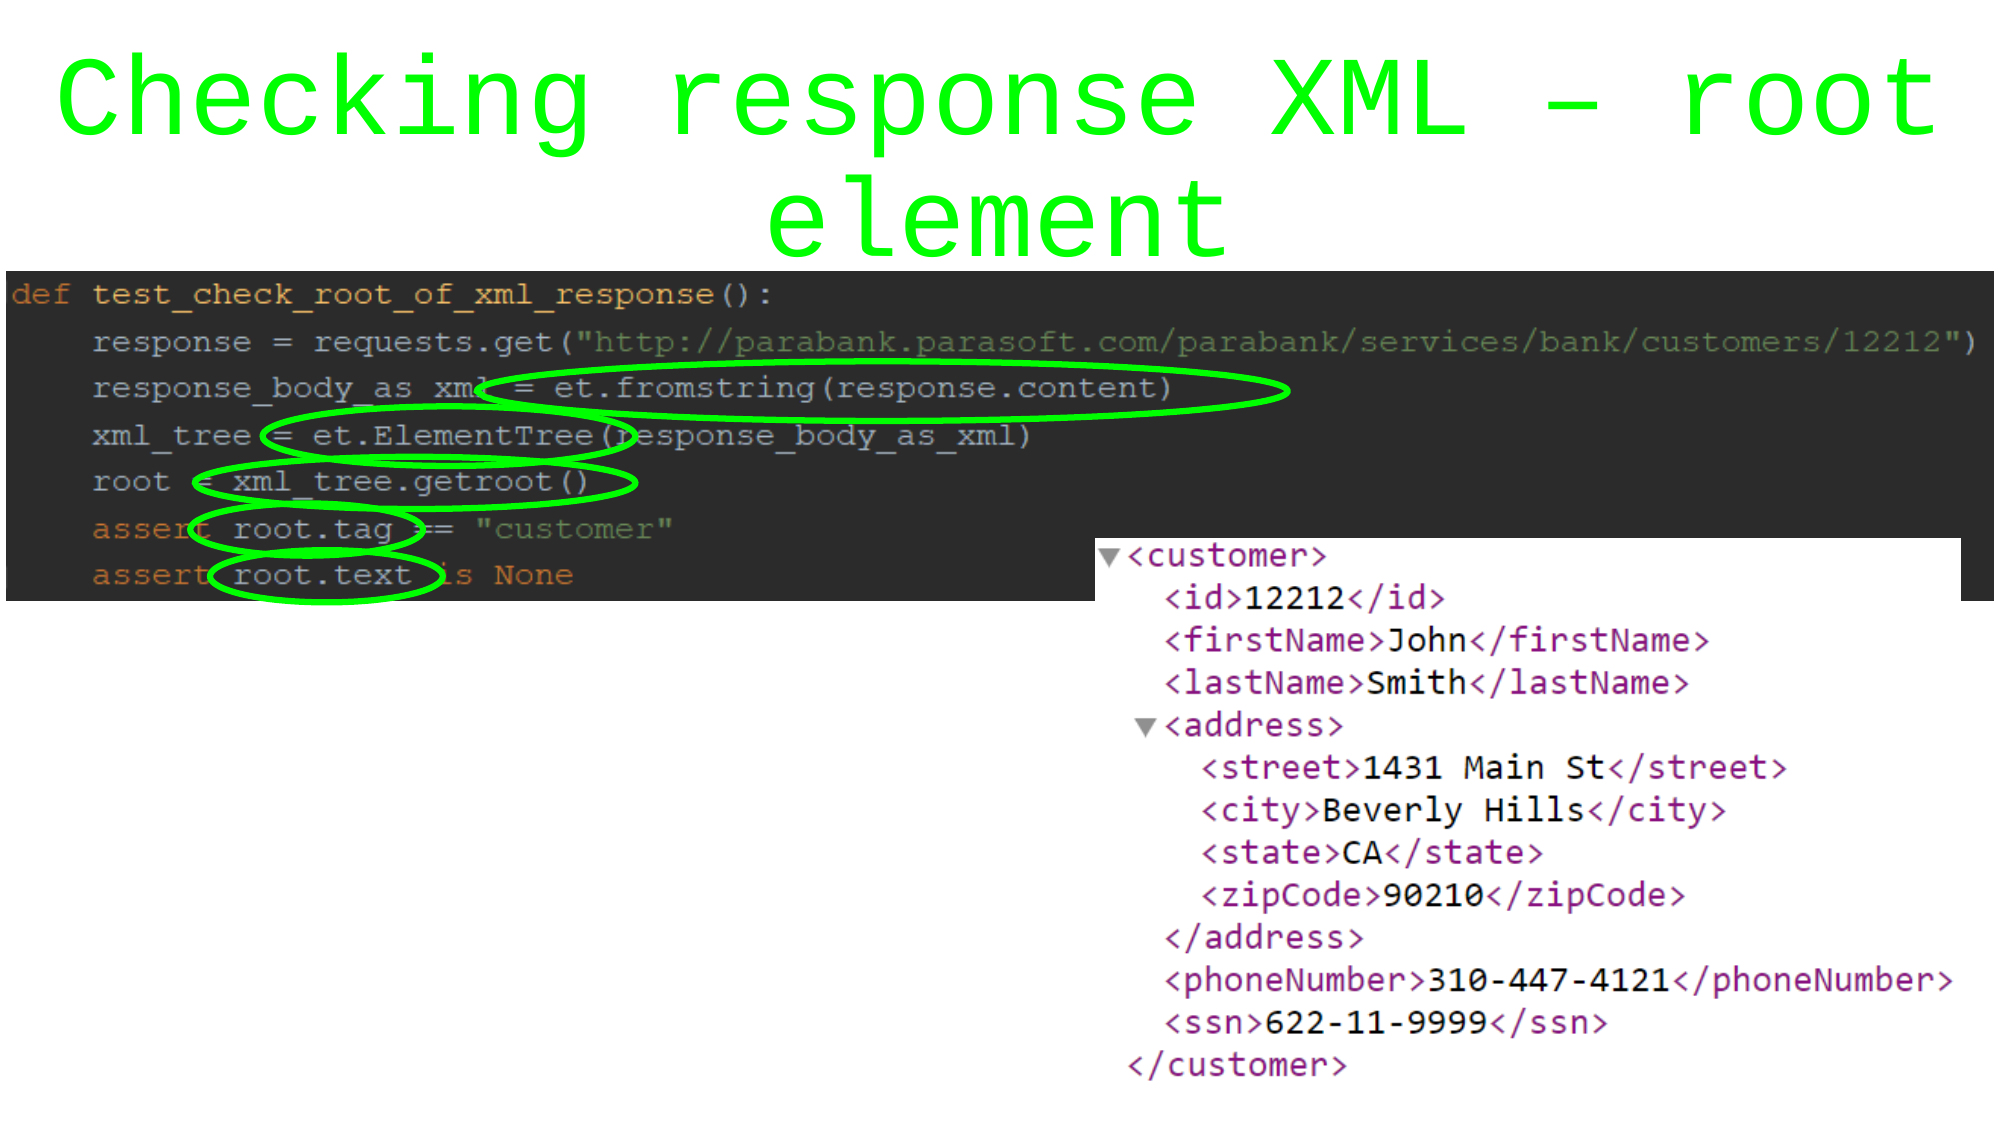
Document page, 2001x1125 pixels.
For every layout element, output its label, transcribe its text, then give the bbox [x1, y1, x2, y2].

picture [6, 271, 1994, 1093]
picture [214, 556, 439, 599]
picture [199, 463, 631, 505]
title Checking response XML – root element [0, 29, 2000, 225]
picture [482, 365, 1283, 417]
picture [194, 508, 419, 550]
picture [267, 410, 631, 458]
